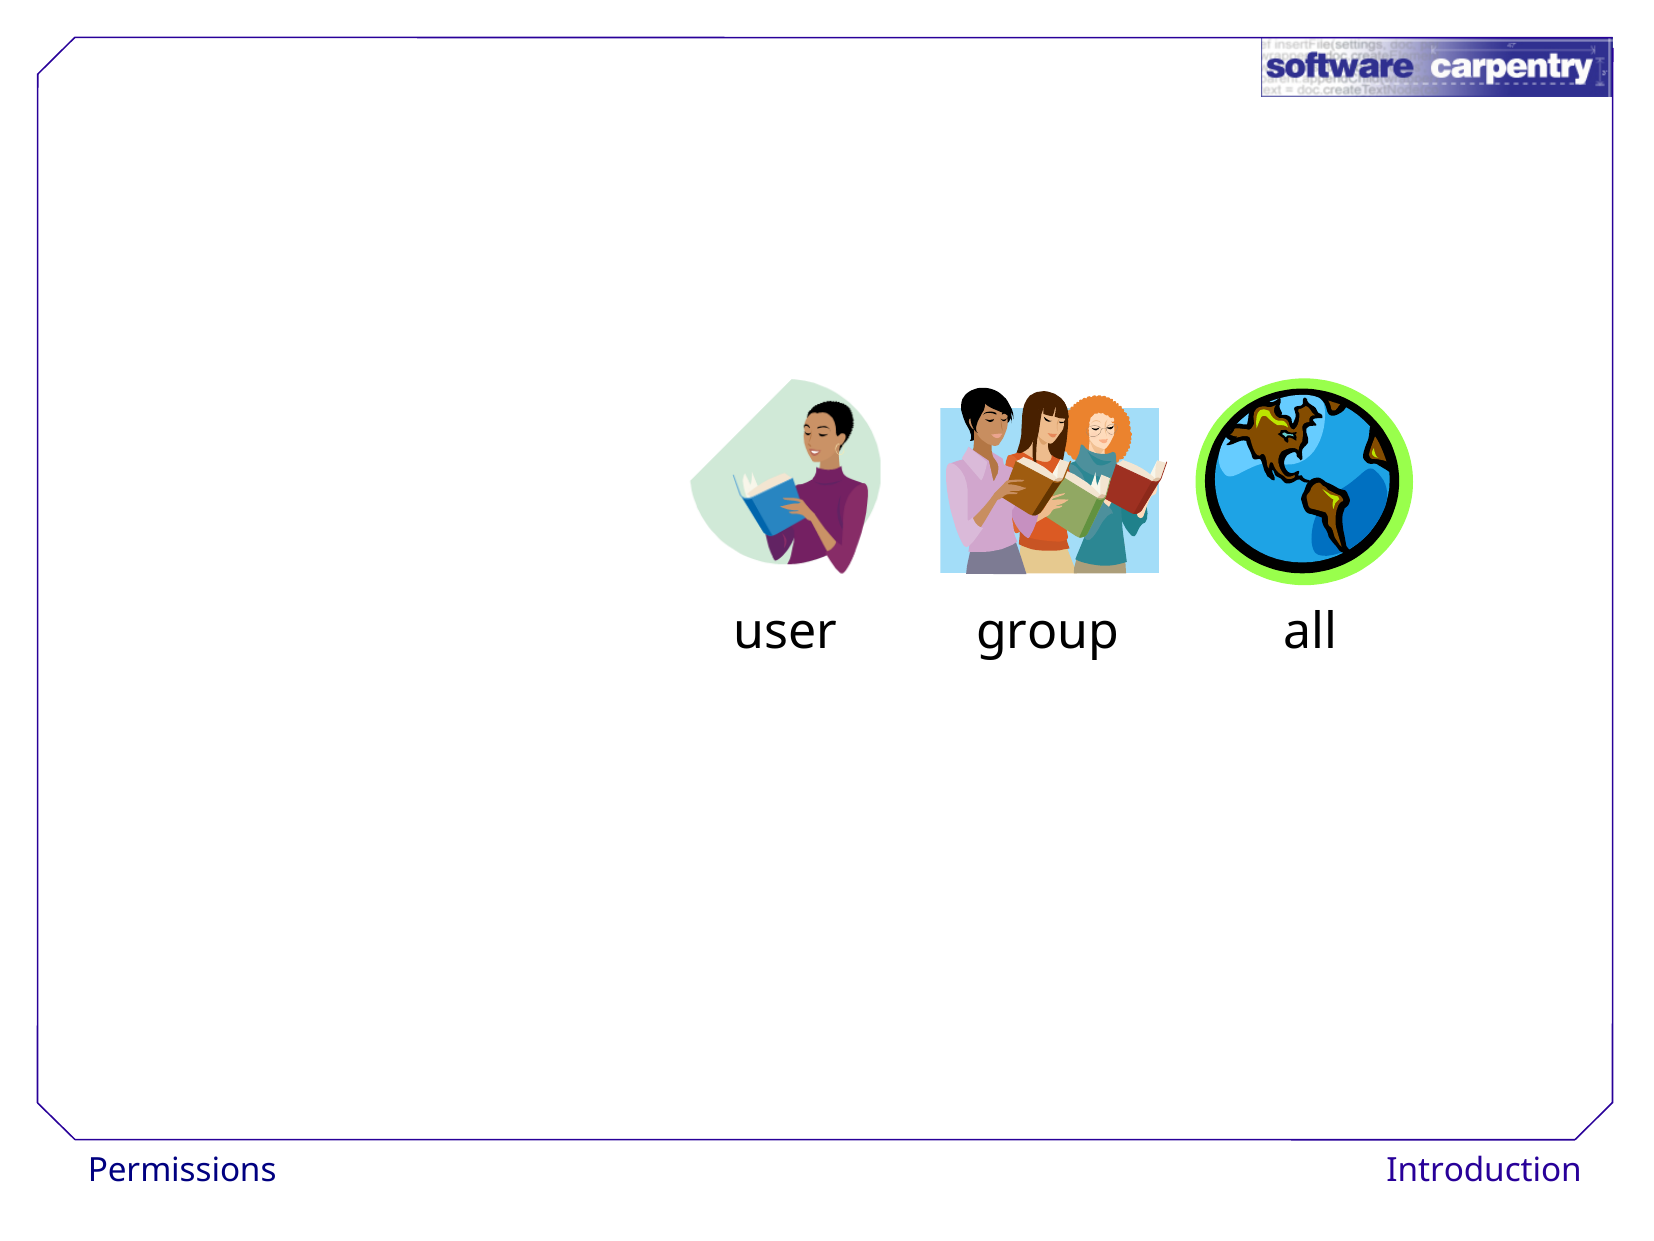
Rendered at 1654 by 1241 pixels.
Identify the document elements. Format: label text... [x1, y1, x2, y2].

table_header group [917, 596, 1179, 683]
table_header all [1179, 596, 1441, 683]
picture [940, 387, 1168, 575]
table_header [392, 596, 654, 683]
picture [1261, 39, 1613, 97]
table_header user [654, 596, 917, 683]
picture [675, 378, 893, 583]
picture [1195, 378, 1414, 586]
